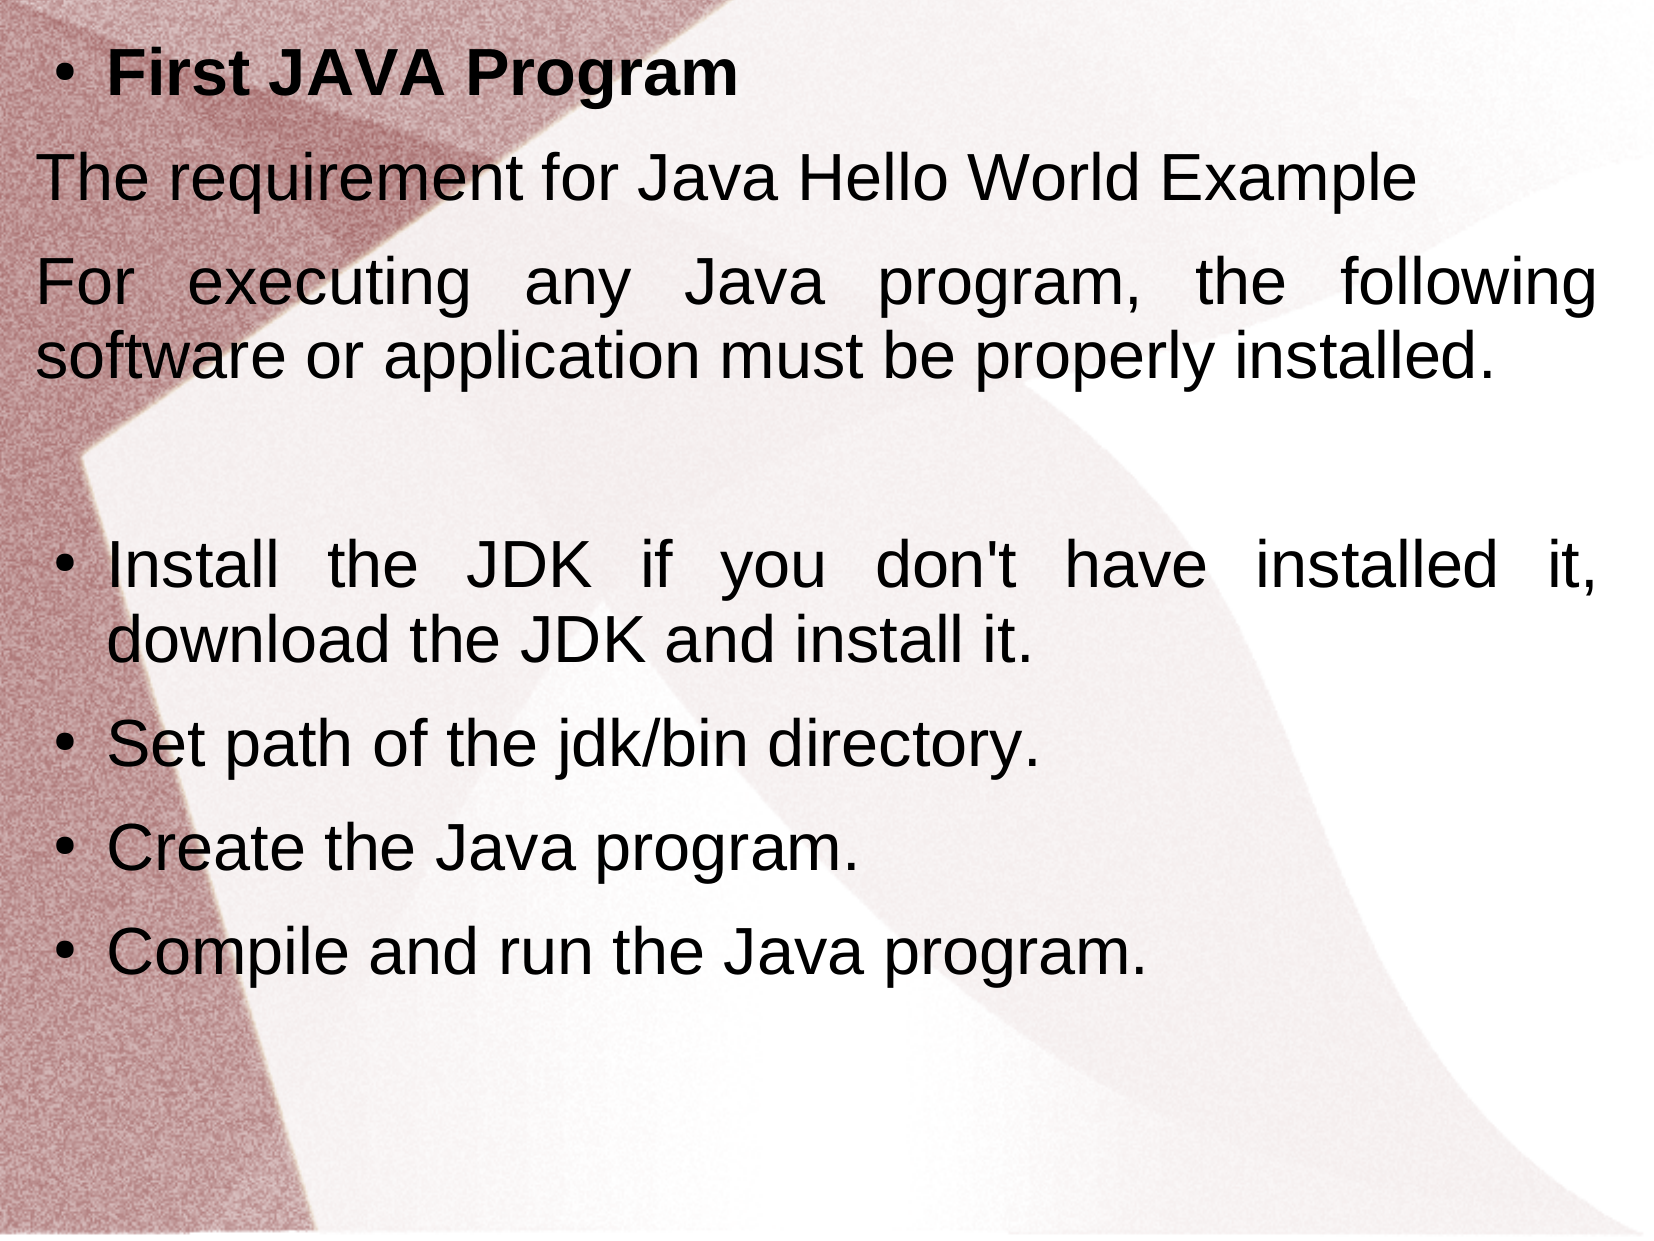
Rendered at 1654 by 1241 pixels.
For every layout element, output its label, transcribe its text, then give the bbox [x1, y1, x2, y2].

list First JAVA Program The requirement for Java Hello World Example For executing any Java program, the following software or application must be properly installed. Install the JDK if you don't have installed it, download the JDK and install it. Set path of the jdk/bin directory. Create the Java program. Compile and run the Java program. [35, 35, 1601, 1205]
picture [0, 0, 1654, 1241]
